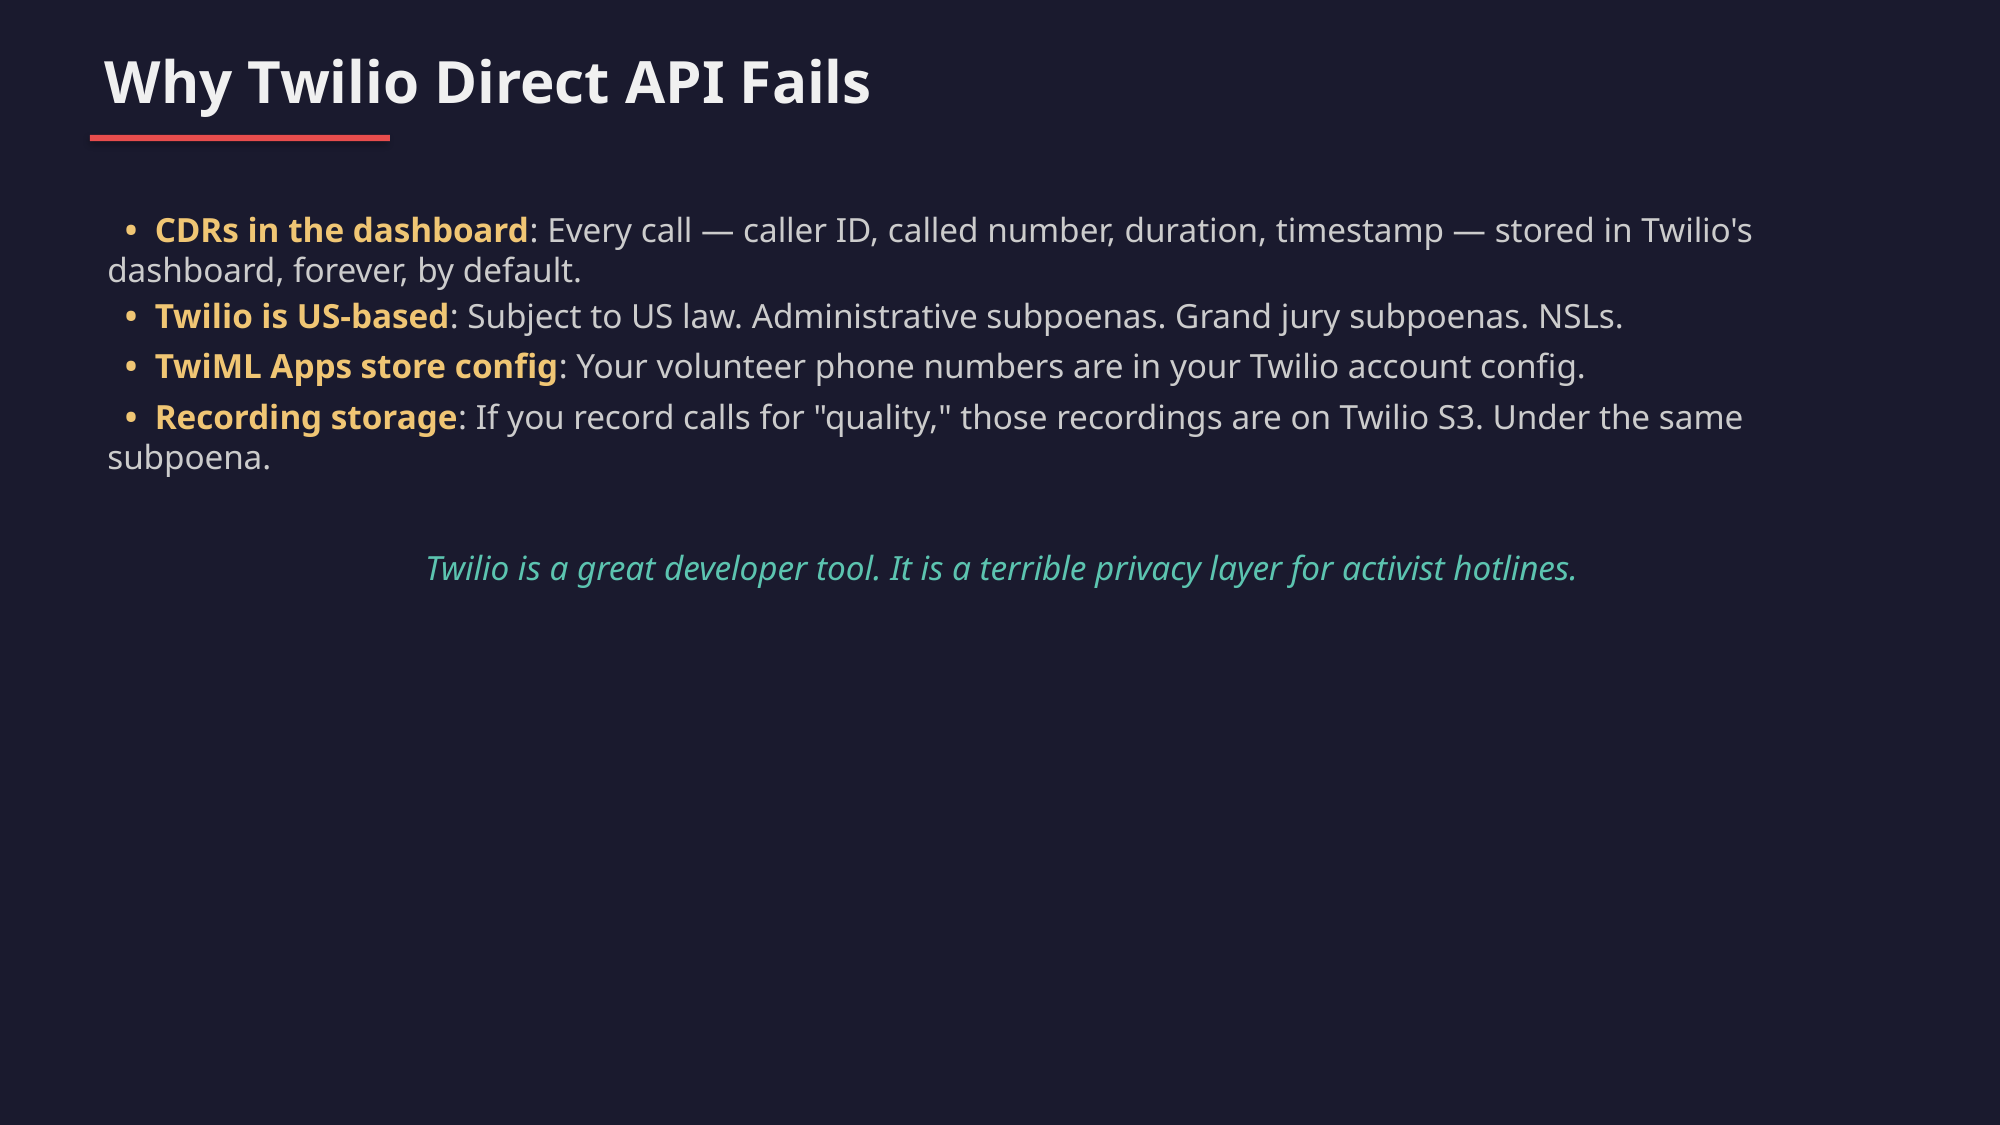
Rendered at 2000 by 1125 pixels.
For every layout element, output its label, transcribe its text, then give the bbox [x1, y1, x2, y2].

text_box [89, 134, 390, 142]
text_box Why Twilio Direct API Fails [89, 37, 1910, 123]
text_box • CDRs in the dashboard: Every call — caller ID, called number, duration, timestamp — stored in Twilio's dashboard, forever, by default. • Twilio is US-based: Subject to US law. Administrative subpoenas. Grand jury subpoenas. NSLs. • TwiML Apps store config: Your volunteer phone numbers are in your Twilio account config. • Recording storage: If you record calls for "quality," those recordings are on Twilio S3. Under the same subpoena. Twilio is a great developer tool. It is a terrible privacy layer for activist hotlines. [92, 201, 1913, 595]
